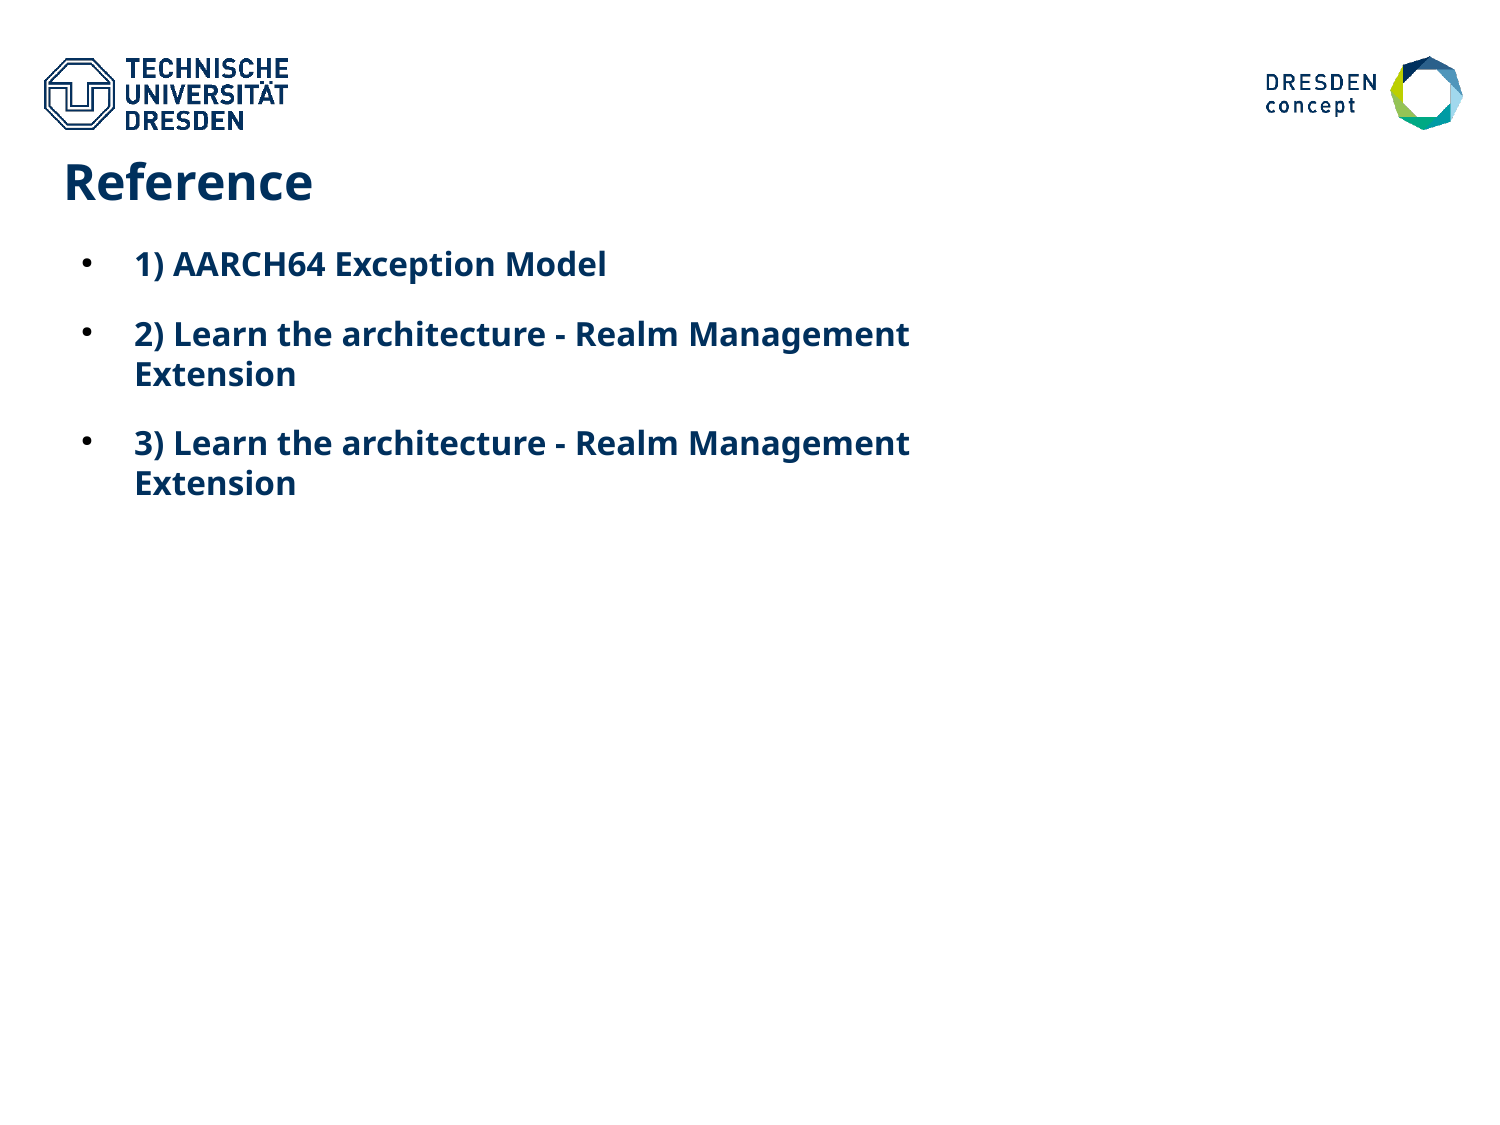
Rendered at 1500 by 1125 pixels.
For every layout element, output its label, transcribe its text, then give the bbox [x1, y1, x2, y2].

picture [1266, 56, 1463, 130]
list 1) AARCH64 Exception Model 2) Learn the architecture - Realm Management Extension 3) Learn the architecture - Realm Management Extension [63, 243, 931, 941]
title Reference [63, 149, 1436, 225]
picture [44, 58, 288, 130]
